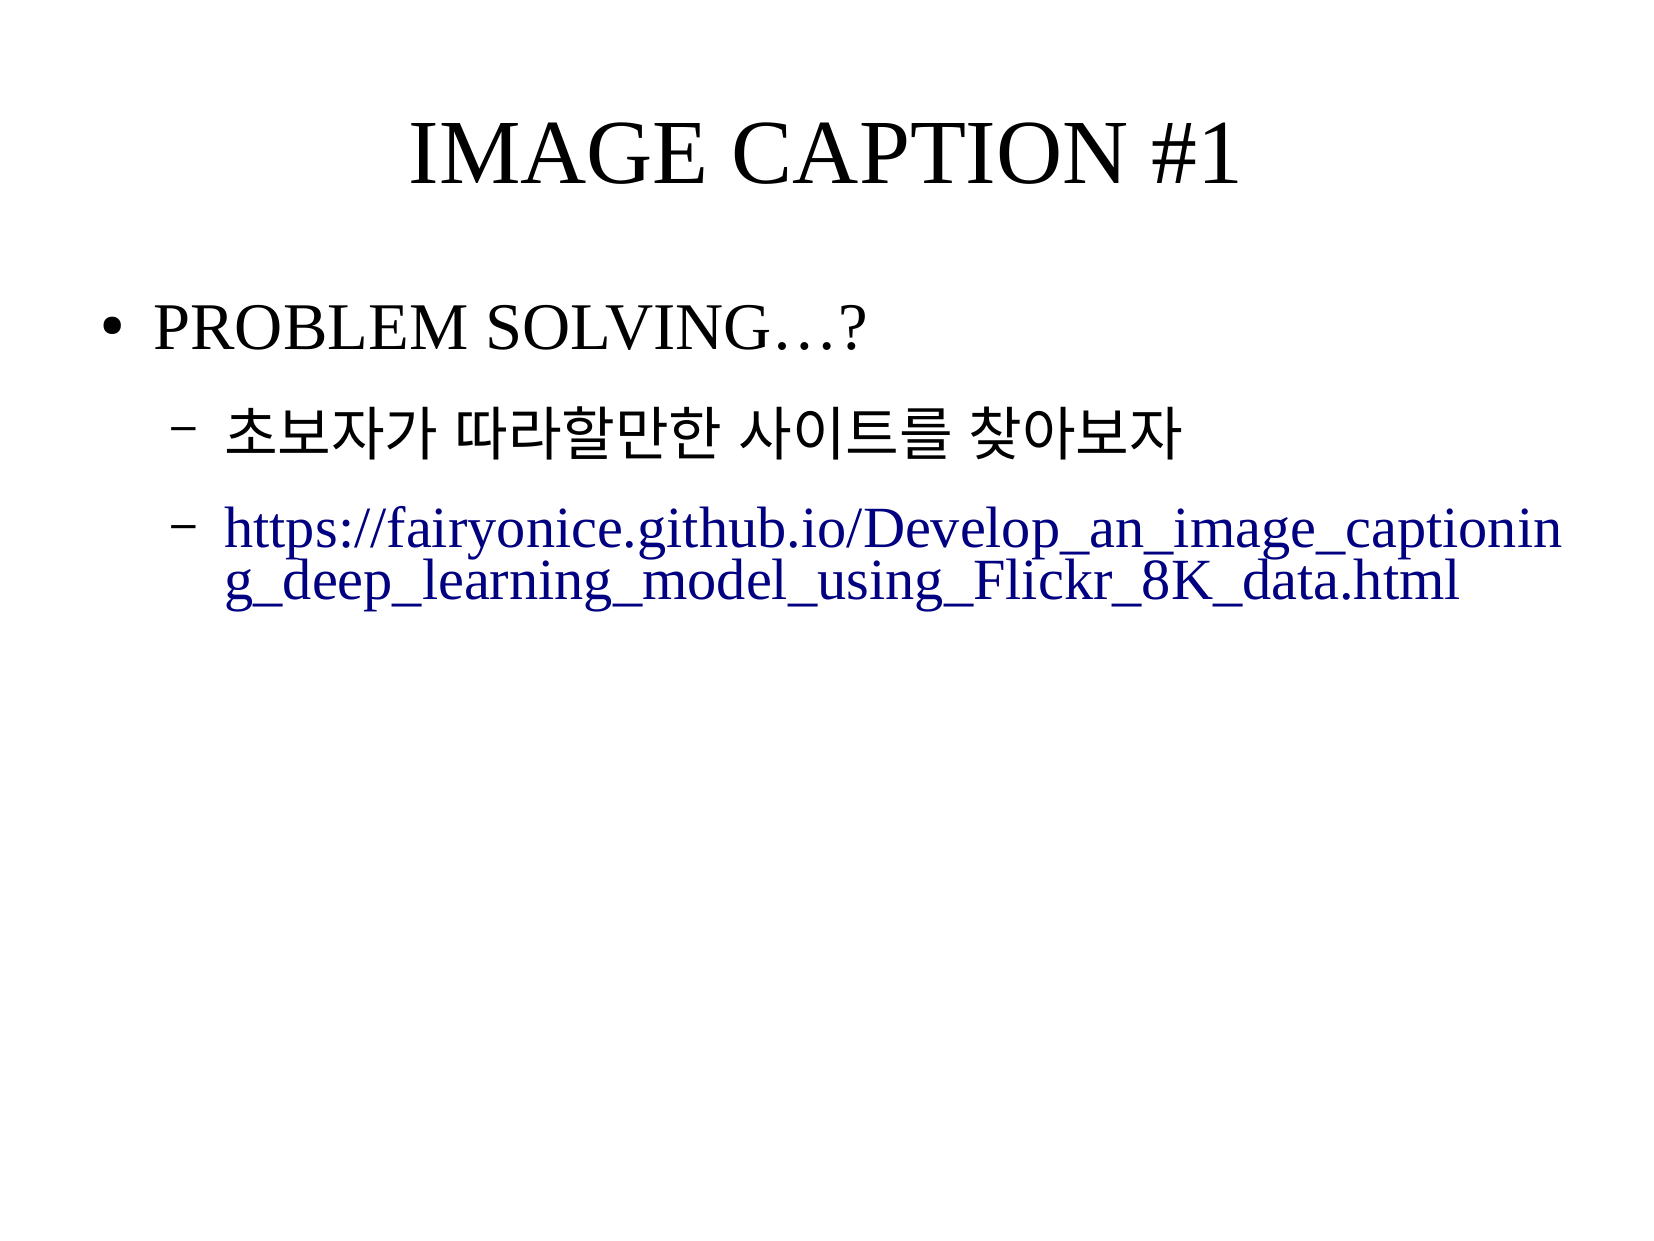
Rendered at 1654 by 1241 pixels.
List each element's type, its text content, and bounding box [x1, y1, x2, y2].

list PROBLEM SOLVING…? 초보자가 따라할만한 사이트를 찾아보자 https://fairyonice.github.io/Develop_an_image_captioning_deep_learning_model_using_Flickr_8K_data.html [82, 290, 1571, 1010]
title IMAGE CAPTION #1 [82, 49, 1571, 257]
